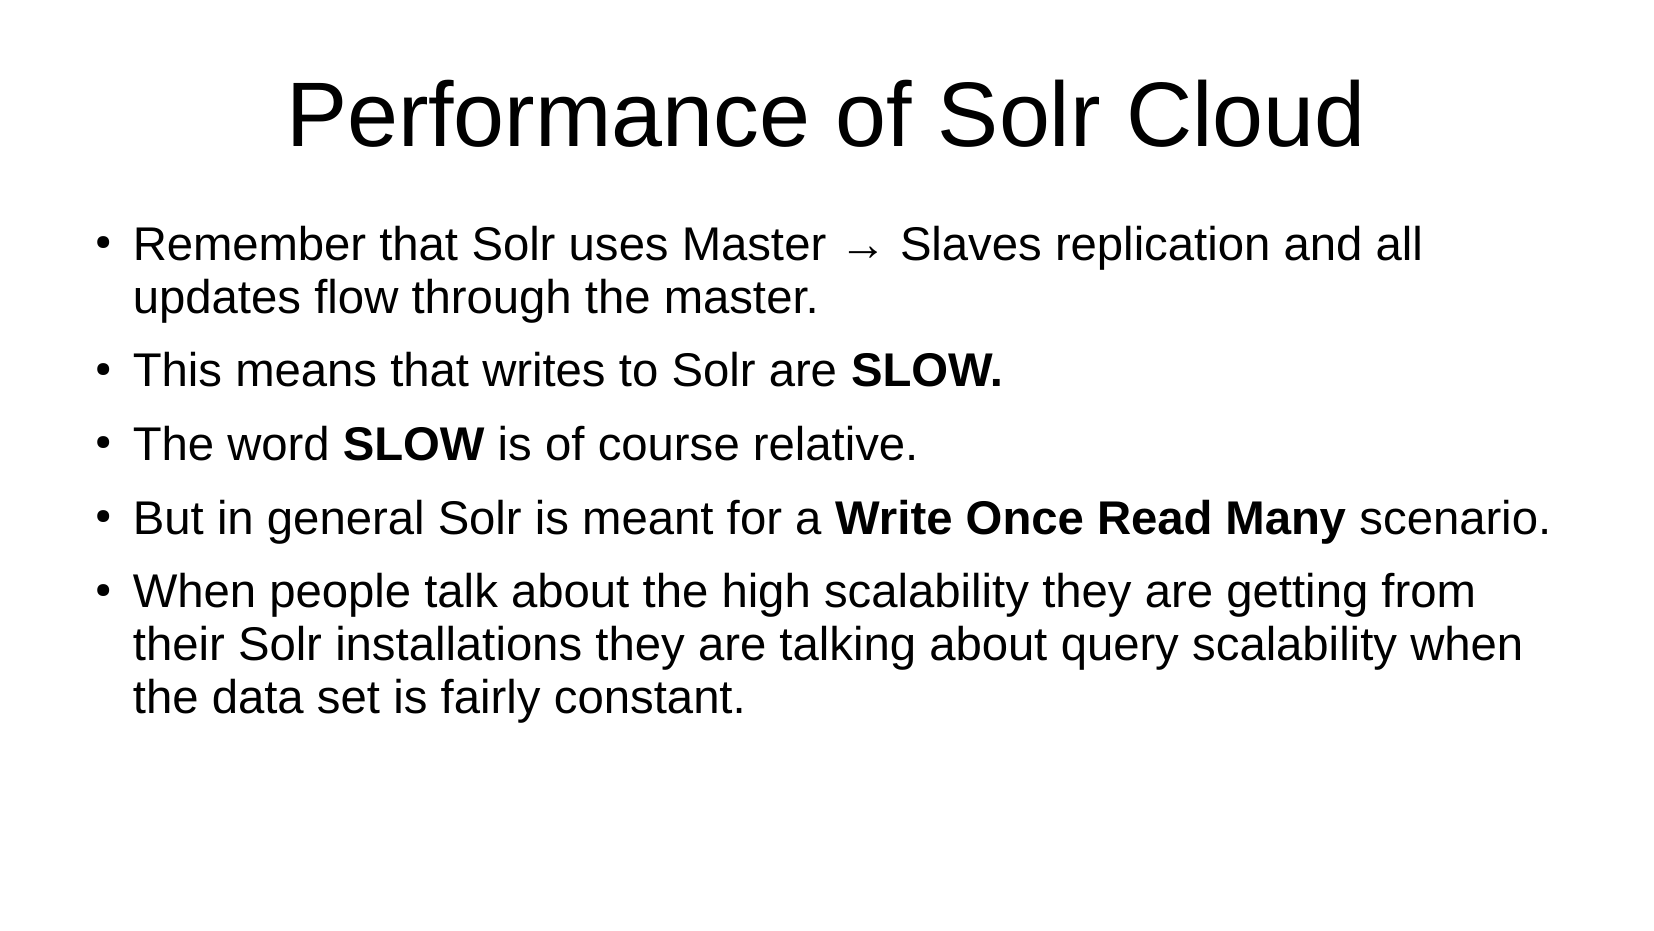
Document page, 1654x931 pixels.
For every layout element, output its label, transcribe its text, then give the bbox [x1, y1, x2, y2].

title Performance of Solr Cloud [82, 37, 1571, 193]
list Remember that Solr uses Master → Slaves replication and all updates flow through the master. This means that writes to Solr are SLOW. The word SLOW is of course relative. But in general Solr is meant for a Write Once Read Many scenario. When people talk about the high scalability they are getting from their Solr installations they are talking about query scalability when the data set is fairly constant. [82, 217, 1571, 758]
